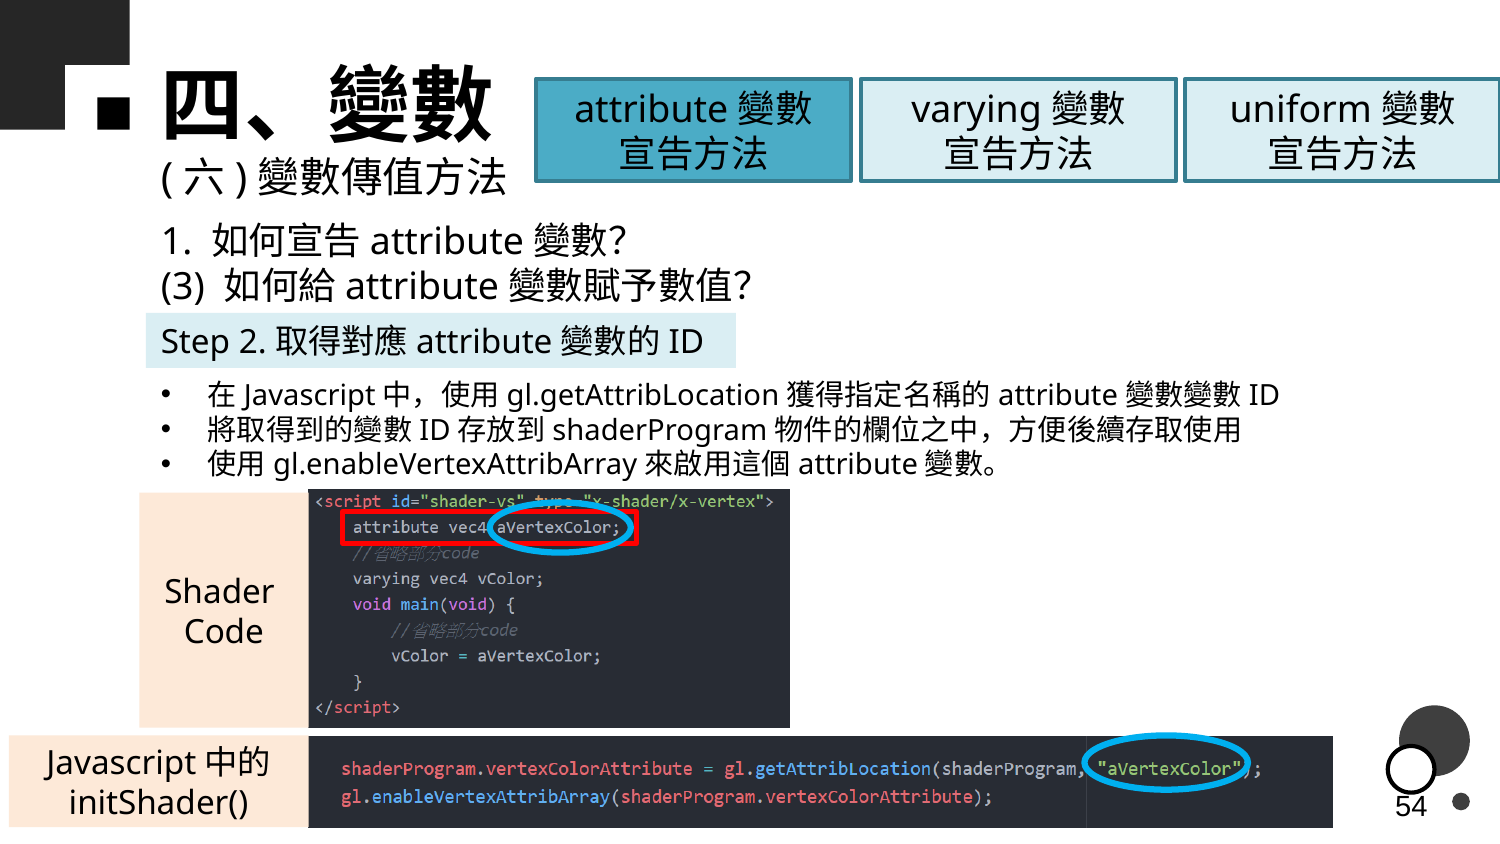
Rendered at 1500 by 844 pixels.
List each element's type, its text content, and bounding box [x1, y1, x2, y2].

slide_number <number> [1333, 782, 1443, 827]
picture [309, 736, 1333, 828]
text_box [0, 0, 130, 130]
text_box [1452, 792, 1470, 811]
picture [308, 489, 790, 728]
text_box attribute變數 宣告方法 [535, 78, 852, 181]
text_box [97, 97, 130, 130]
title 四、變數 [145, 32, 845, 143]
text_box Javascript中的 initShader() [8, 735, 309, 828]
text_box Step 2.取得對應attribute變數的ID [145, 312, 736, 368]
text_box uniform變數 宣告方法 [1185, 78, 1500, 181]
text_box (六)變數傳值方法 [145, 143, 820, 209]
text_box 在Javascript中，使用gl.getAttribLocation獲得指定名稱的attribute變數變數ID 將取得到的變數ID存放到shaderProgram物件的欄位之中，方便後續存取使用 使用gl.enableVertexAttribArray來啟用這個attribute變數。 [145, 368, 1316, 489]
picture [1089, 740, 1244, 786]
text_box 1. 如何宣告attribute變數？ (3) 如何給attribute變數賦予數值？ [145, 209, 1343, 315]
text_box varying變數 宣告方法 [861, 78, 1177, 181]
text_box [1387, 705, 1470, 782]
text_box Shader Code [139, 492, 309, 728]
